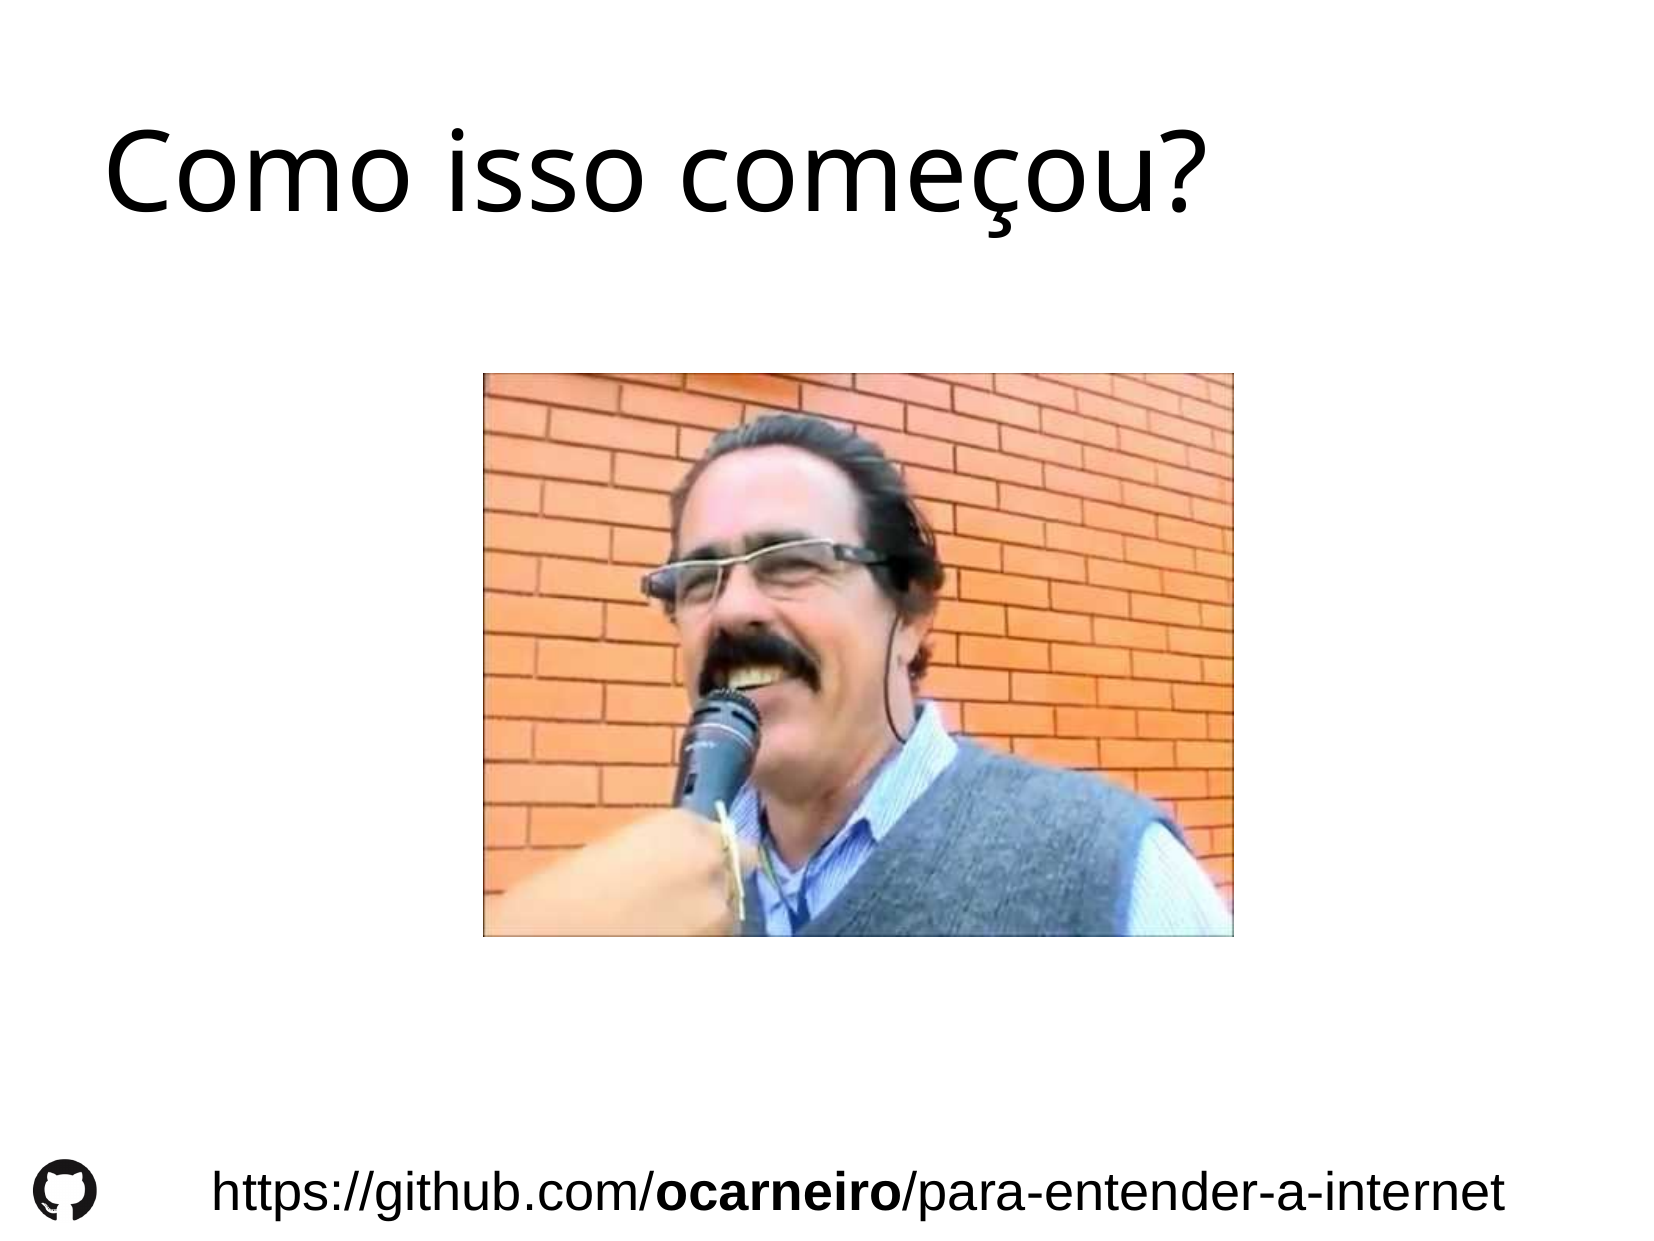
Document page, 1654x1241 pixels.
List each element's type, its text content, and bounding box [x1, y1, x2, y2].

text_box https://github.com/ocarneiro/para-entender-a-internet [106, 1153, 1612, 1241]
picture [483, 373, 1234, 937]
text_box Como isso começou? [87, 83, 1169, 234]
picture [29, 1157, 99, 1223]
